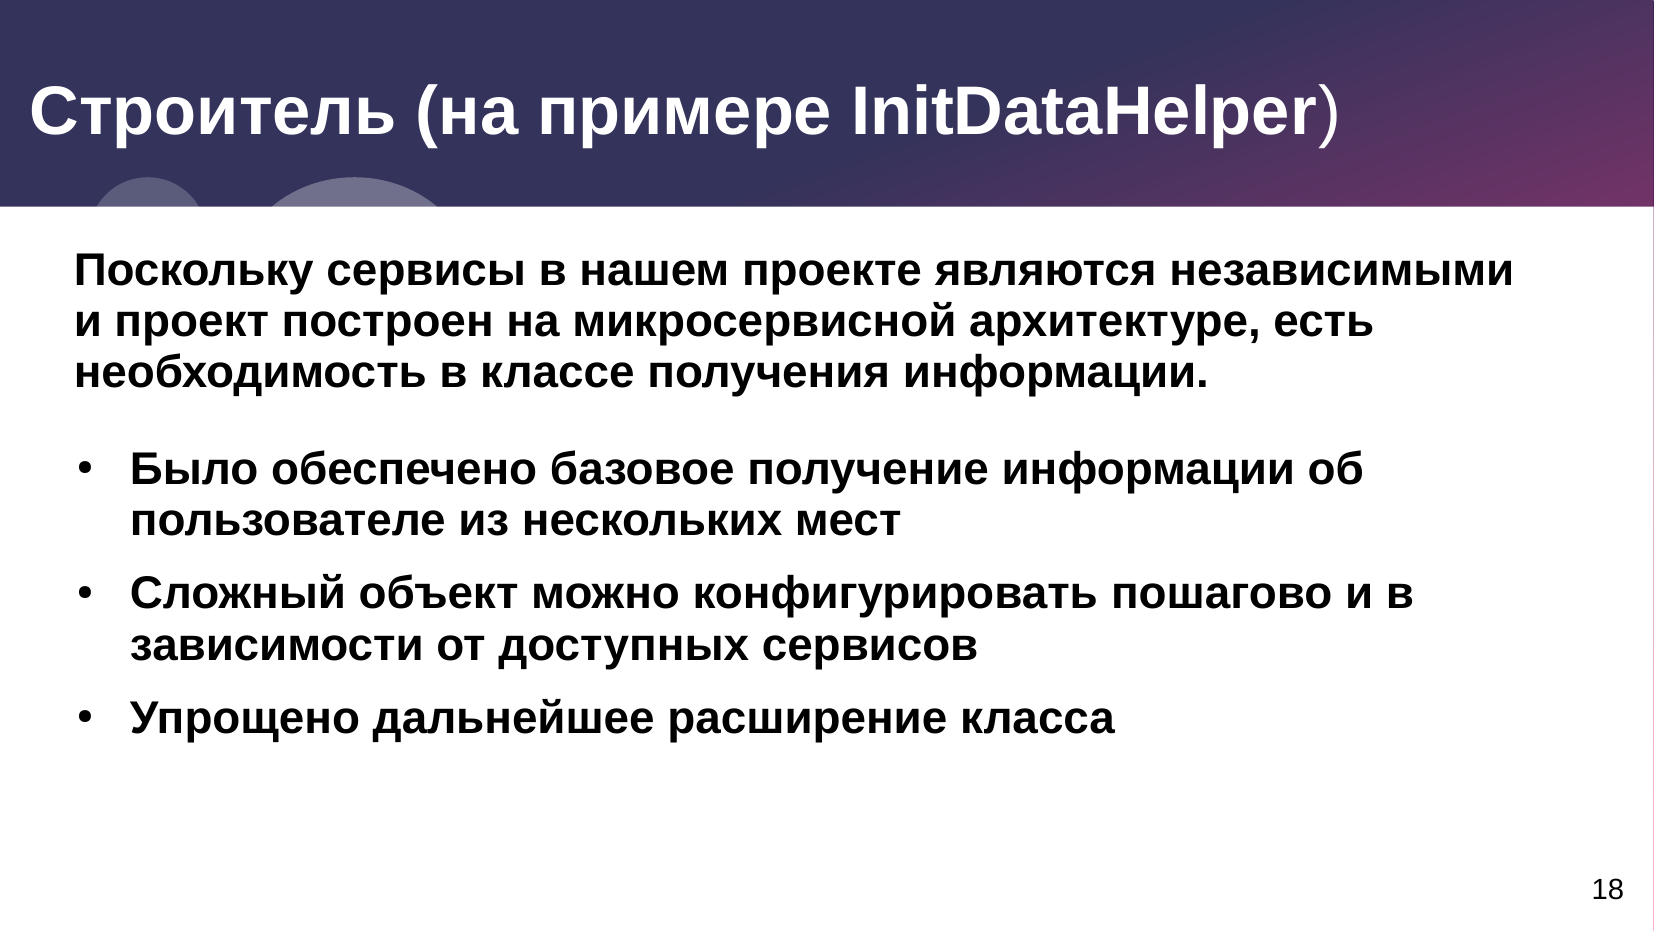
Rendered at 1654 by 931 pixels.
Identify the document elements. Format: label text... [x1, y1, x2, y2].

text_box Поскольку сервисы в нашем проекте являются независимыми и проект построен на микросервисной архитектуре, есть необходимость в классе получения информации. [59, 236, 1536, 414]
list Было обеспечено базовое получение информации об пользователе из нескольких мест Сложный объект можно конфигурировать пошагово и в зависимости от доступных сервисов Упрощено дальнейшее расширение класса [59, 442, 1536, 798]
title Строитель (на примере InitDataHelper) [29, 29, 1359, 192]
